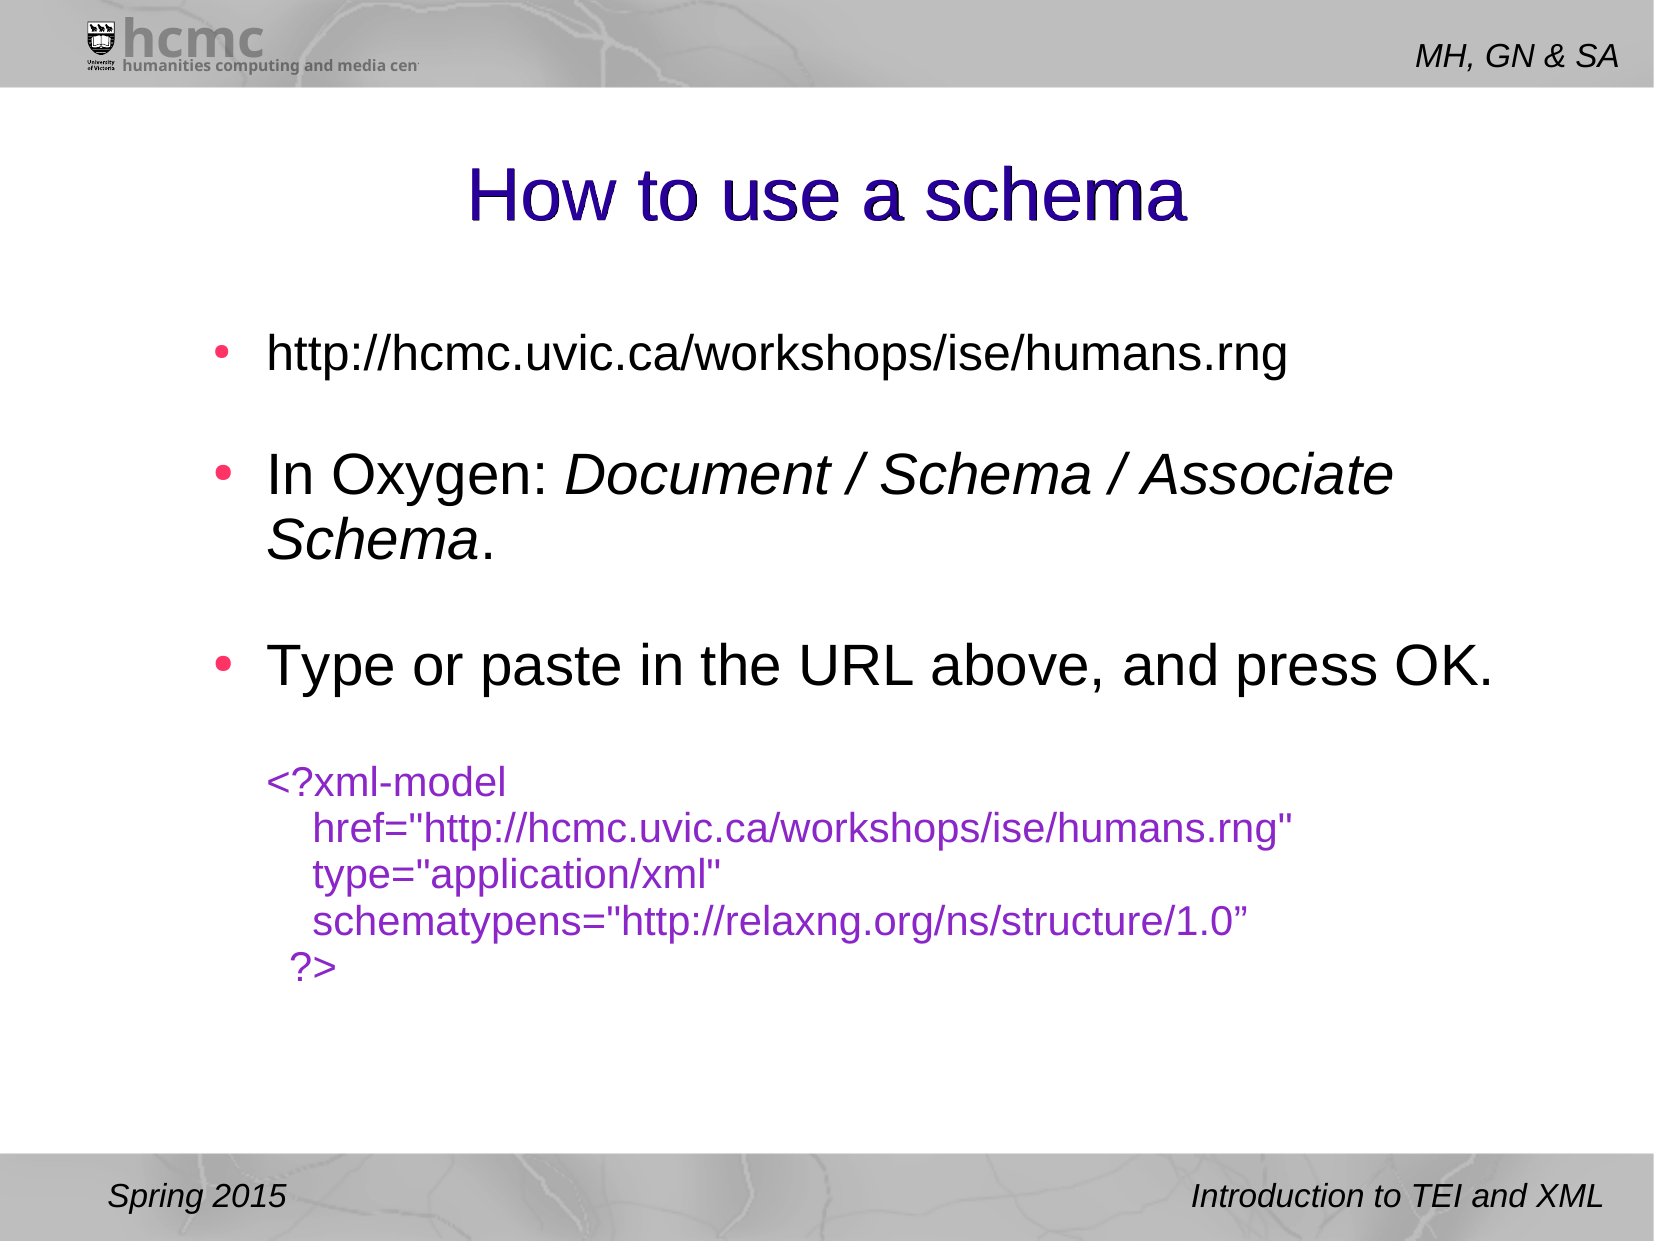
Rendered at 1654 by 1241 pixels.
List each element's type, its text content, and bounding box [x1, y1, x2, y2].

title How to use a schema [118, 90, 1536, 298]
list http://hcmc.uvic.ca/workshops/ise/humans.rng In Oxygen: Document / Schema / Associate Schema. Type or paste in the URL above, and press OK. <?xml-model href="http://hcmc.uvic.ca/workshops/ise/humans.rng" type="application/xml" schematypens="http://relaxng.org/ns/structure/1.0” ?> [147, 325, 1506, 1045]
picture [0, 0, 1654, 1241]
